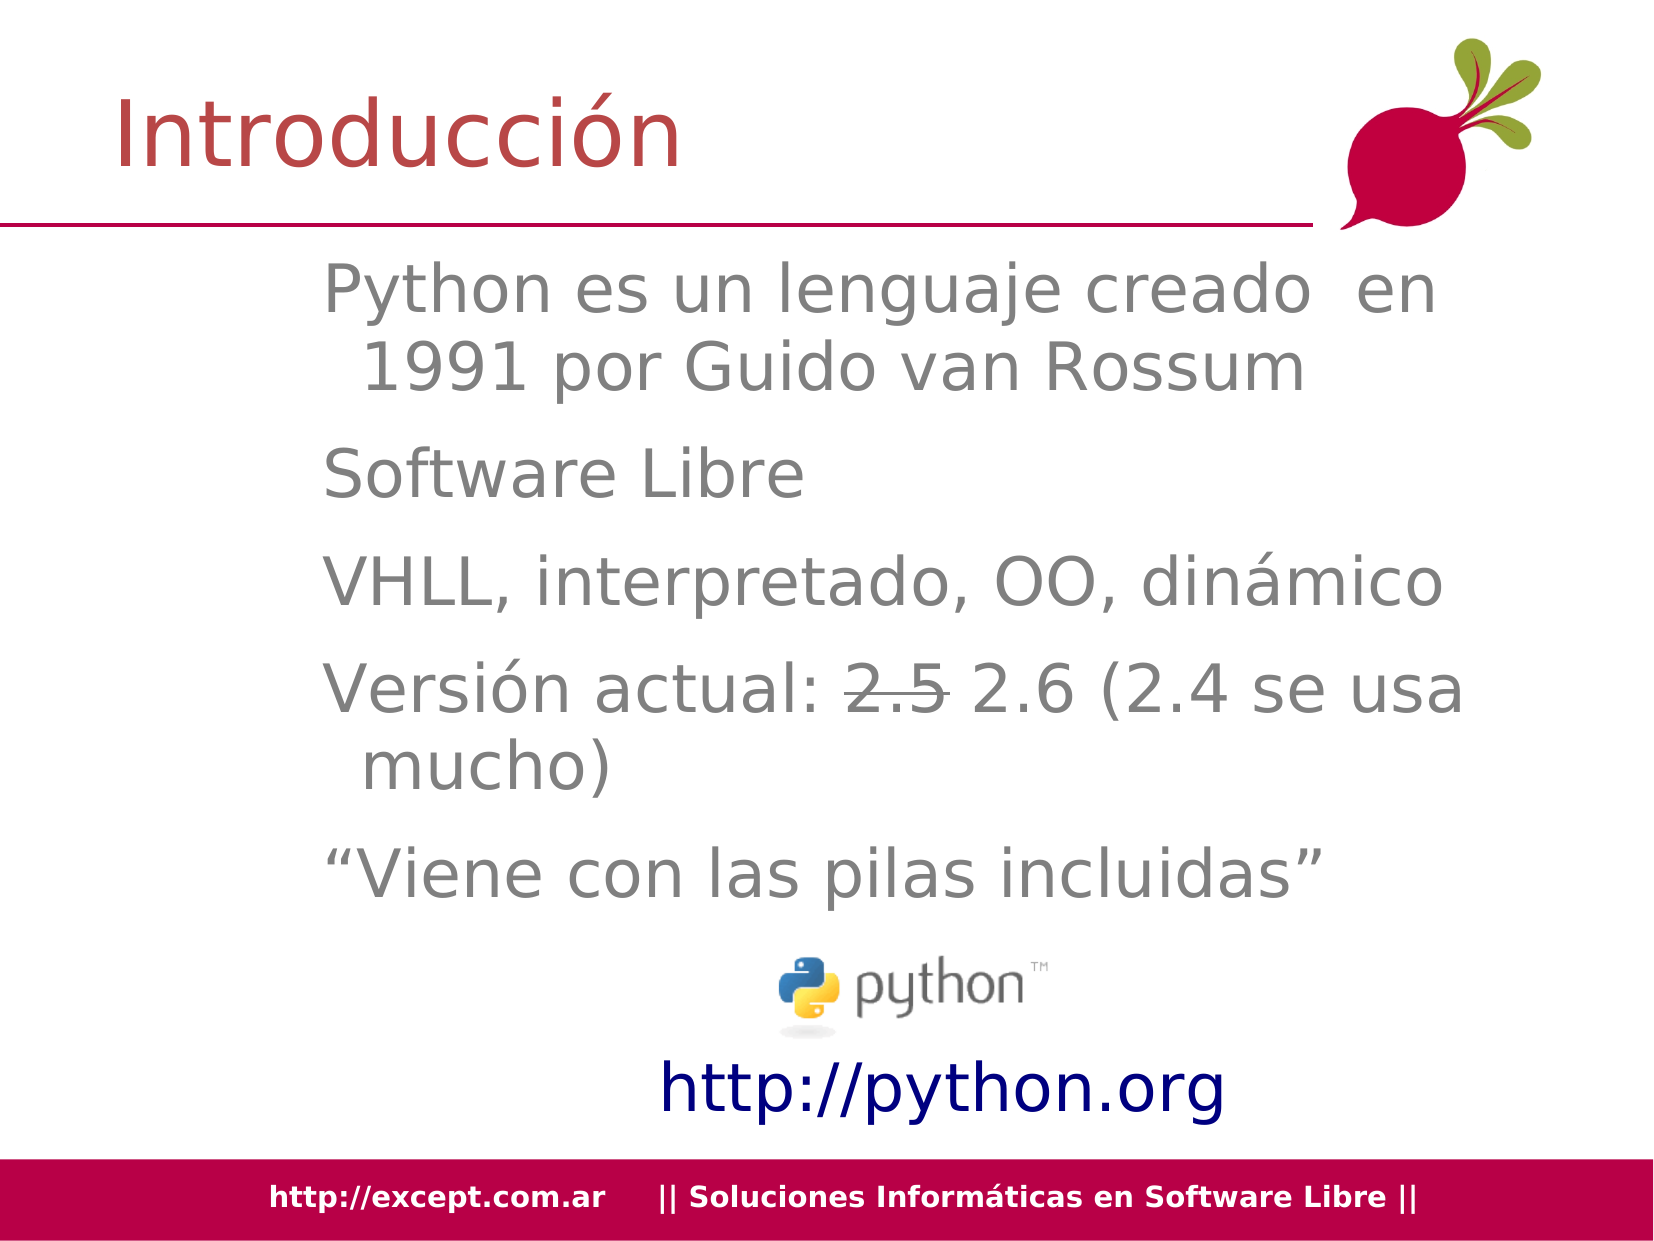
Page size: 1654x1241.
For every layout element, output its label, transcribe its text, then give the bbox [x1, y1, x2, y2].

list Python es un lenguaje creado en 1991 por Guido van Rossum Software Libre VHLL, interpretado, OO, dinámico Versión actual: 2.5 2.6 (2.4 se usa mucho) “Viene con las pilas incluidas” http://python.org [322, 250, 1565, 1128]
picture [754, 940, 1084, 1052]
picture [1330, 23, 1556, 237]
title Introducción [112, 76, 1313, 194]
